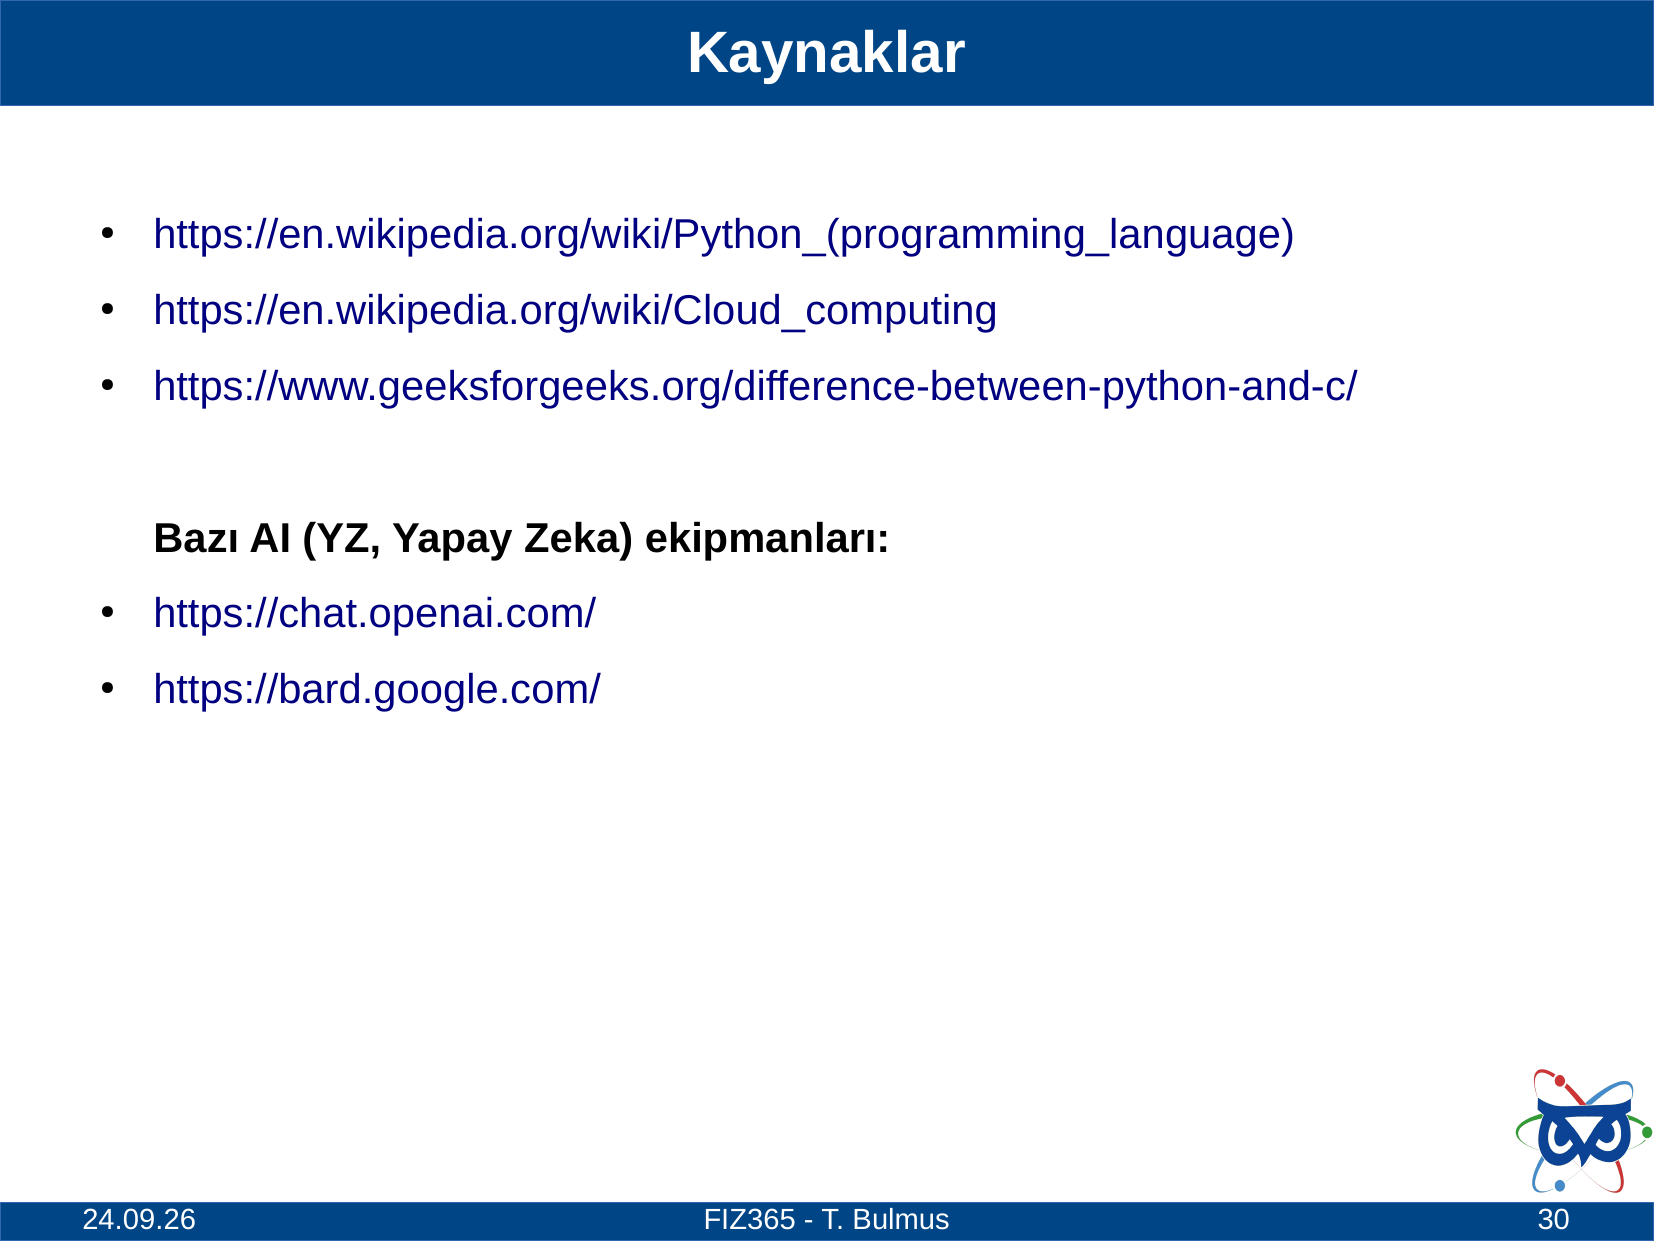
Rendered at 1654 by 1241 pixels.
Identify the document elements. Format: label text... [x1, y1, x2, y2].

list https://en.wikipedia.org/wiki/Python_(programming_language) https://en.wikipedia.org/wiki/Cloud_computing https://www.geeksforgeeks.org/difference-between-python-and-c/ Bazı AI (YZ, Yapay Zeka) ekipmanları: https://chat.openai.com/ https://bard.google.com/ [82, 134, 1571, 855]
title Kaynaklar [0, 0, 1653, 106]
picture [1514, 1061, 1653, 1201]
